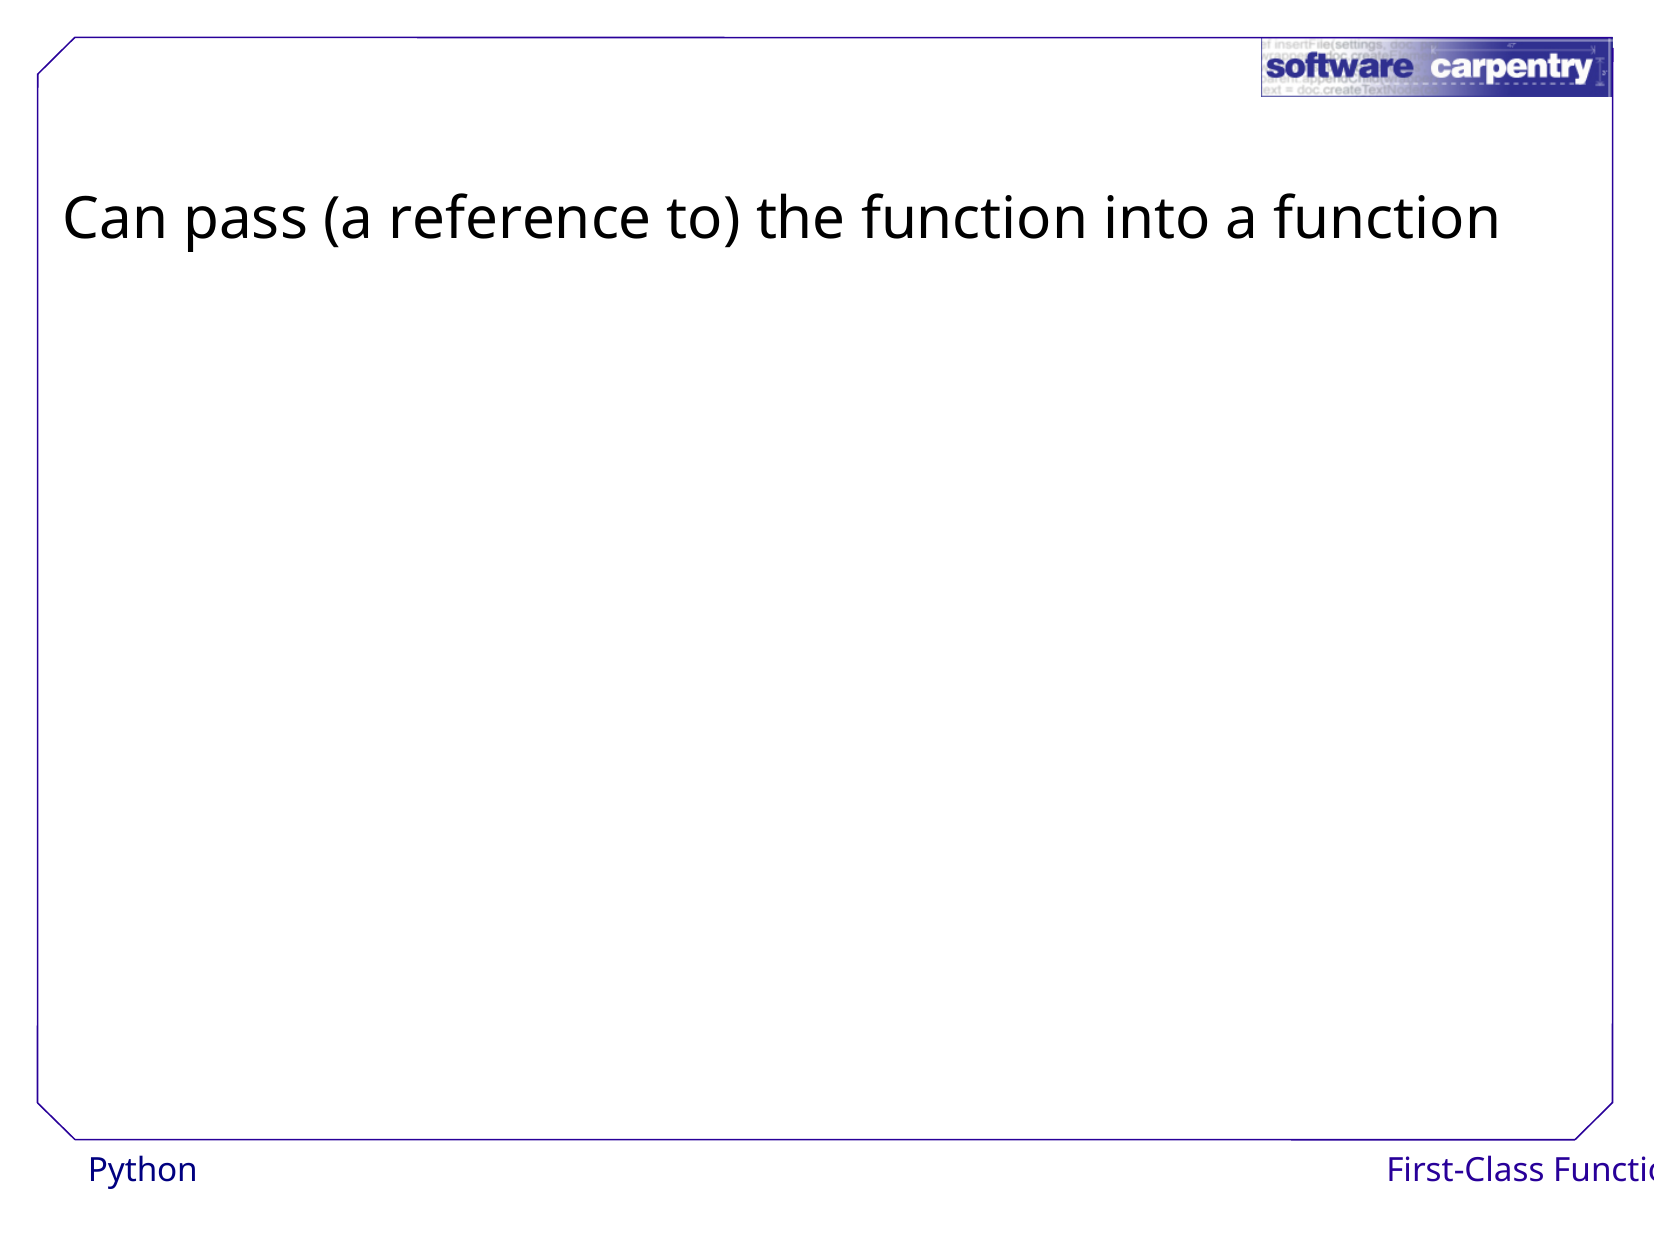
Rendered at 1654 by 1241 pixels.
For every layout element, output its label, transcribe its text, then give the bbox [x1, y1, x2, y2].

text_box Can pass (a reference to) the function into a function [48, 138, 1654, 259]
picture [1261, 39, 1613, 97]
